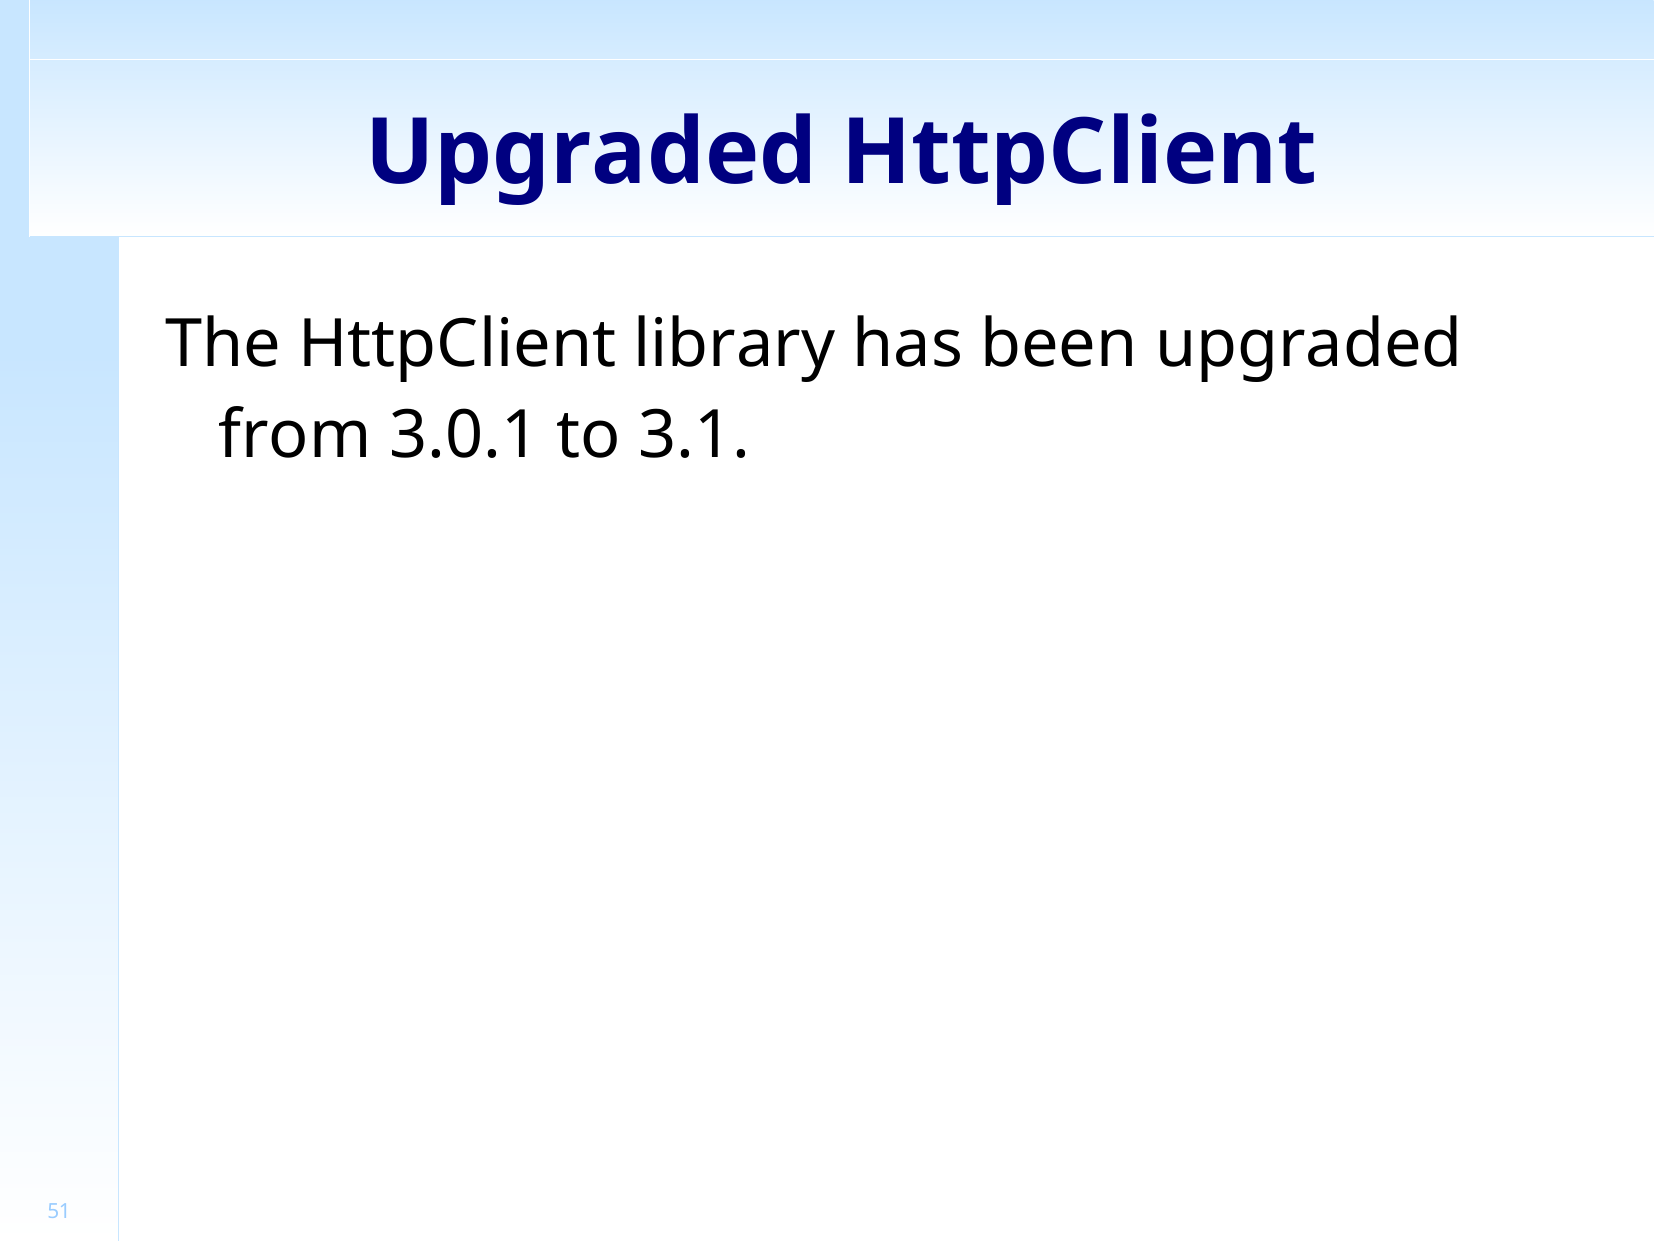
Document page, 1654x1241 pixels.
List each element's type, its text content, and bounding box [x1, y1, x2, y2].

title Upgraded HttpClient [29, 59, 1654, 237]
list The HttpClient library has been upgraded from 3.0.1 to 3.1. [147, 295, 1625, 1182]
